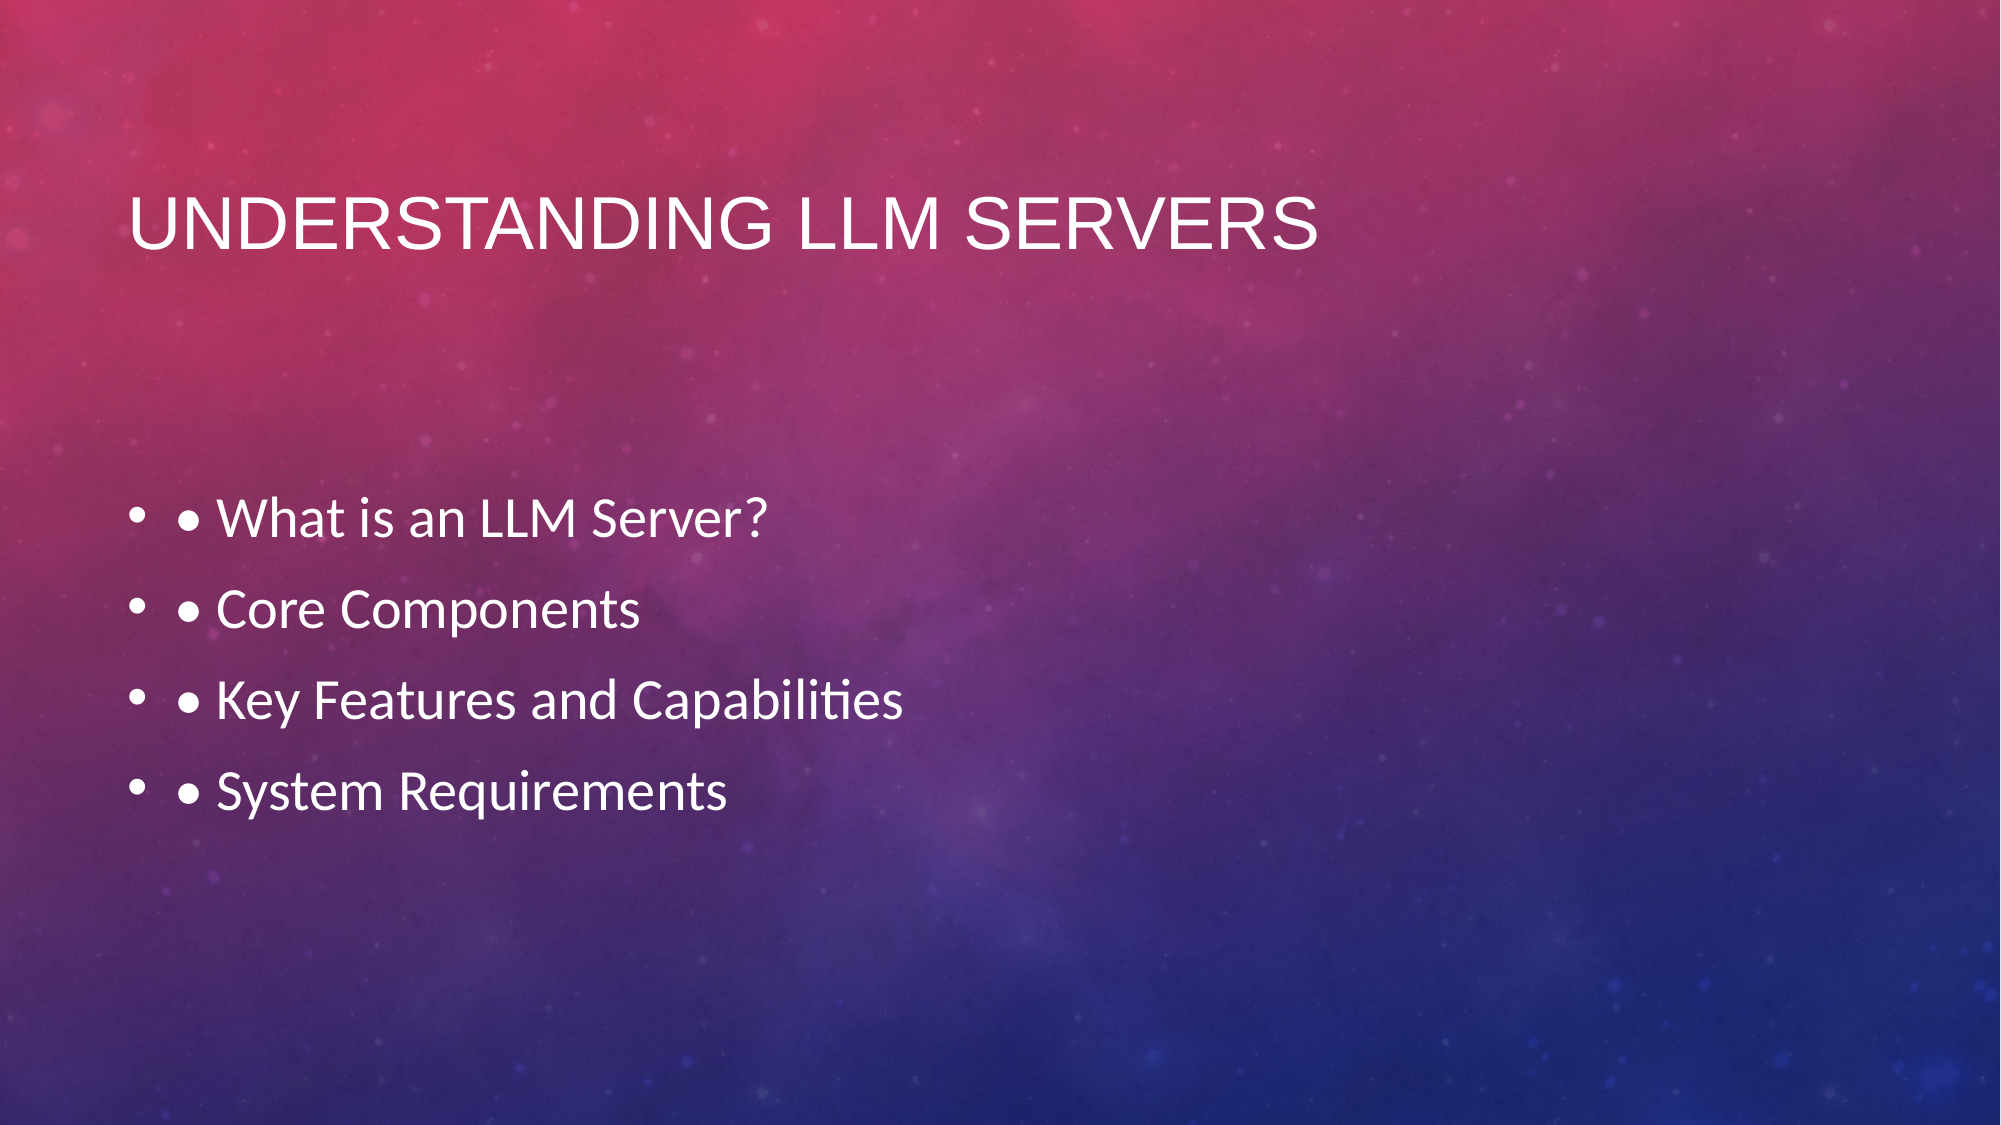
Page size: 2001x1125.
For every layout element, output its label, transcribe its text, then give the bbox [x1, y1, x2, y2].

title Understanding LLM Servers [112, 99, 1775, 339]
picture [0, 0, 2001, 1125]
list • What is an LLM Server? • Core Components • Key Features and Capabilities • System Requirements [112, 351, 1775, 950]
